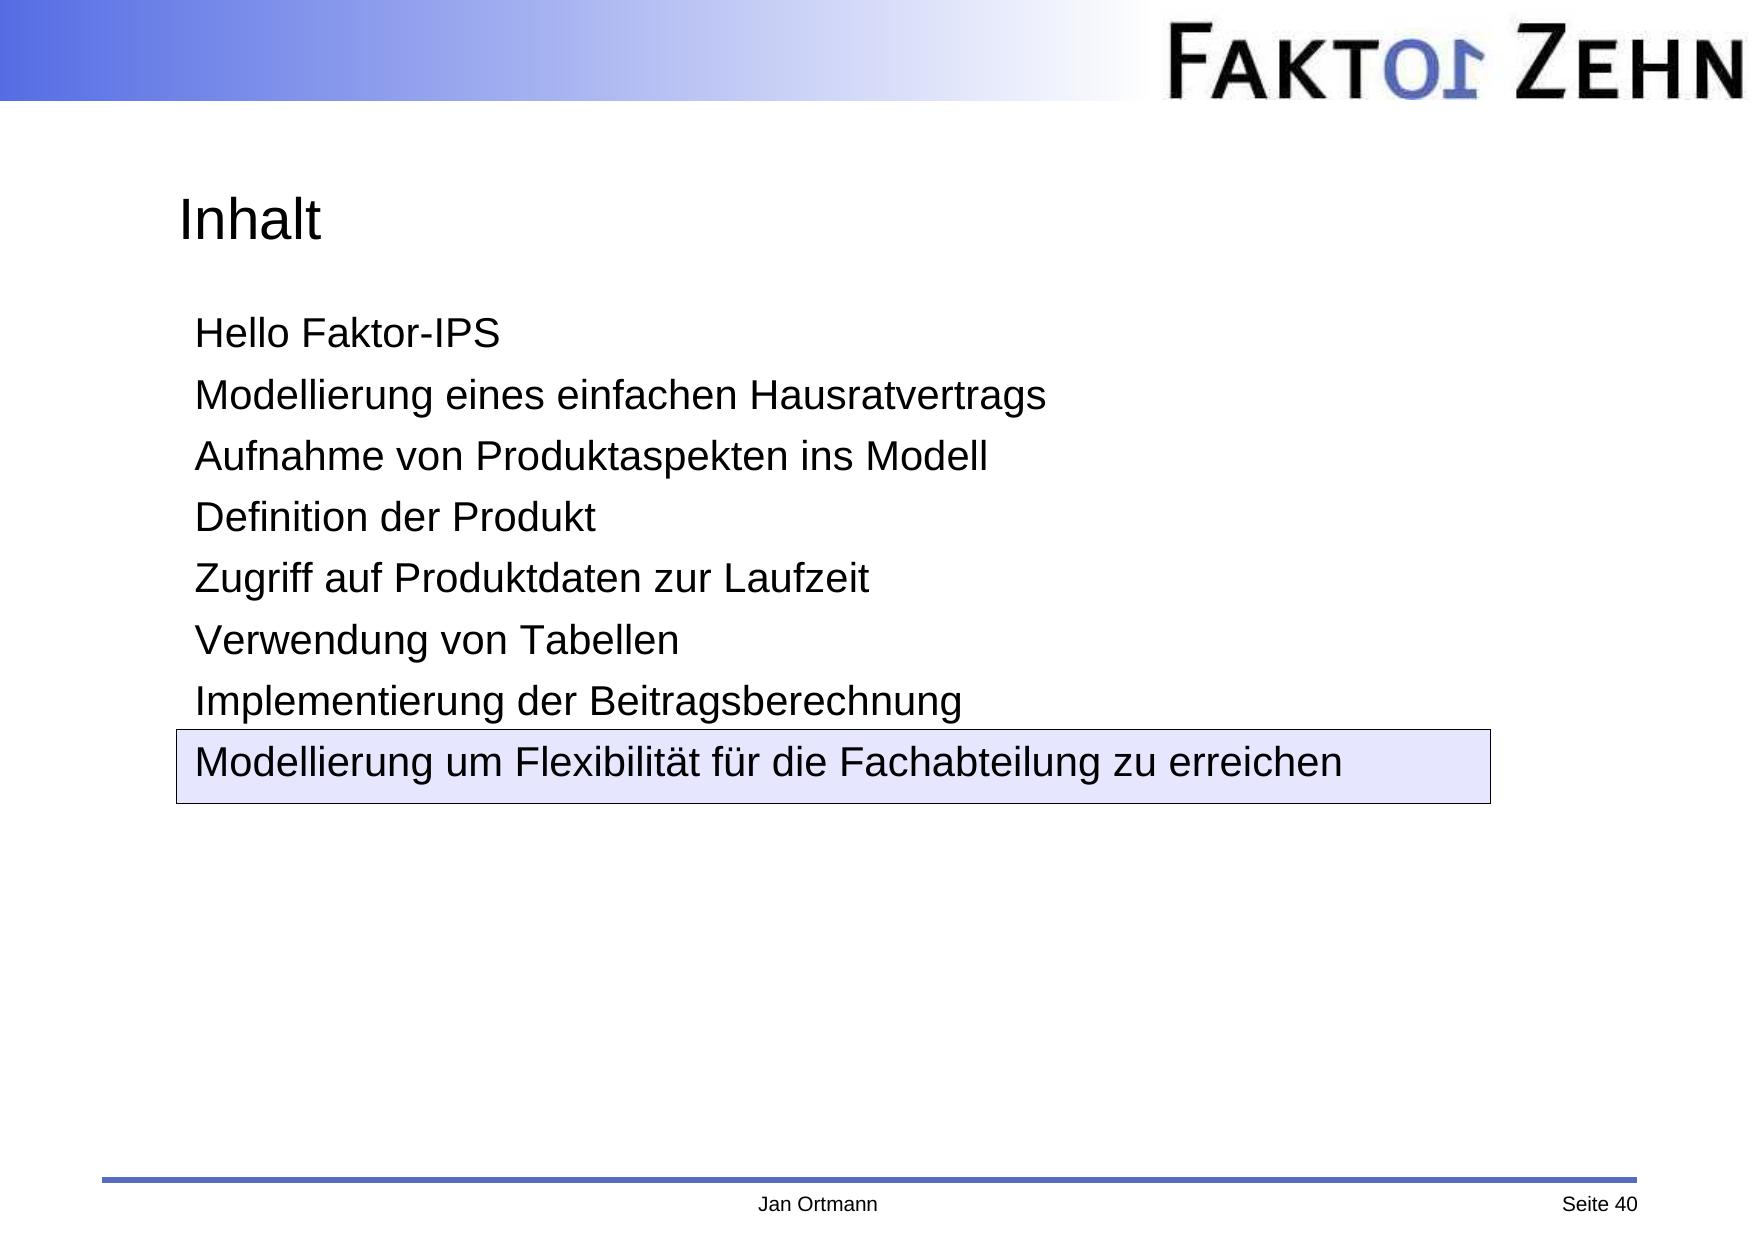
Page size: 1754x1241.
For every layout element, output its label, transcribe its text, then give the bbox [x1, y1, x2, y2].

list Hello Faktor-IPS Modellierung eines einfachen Hausratvertrags Aufnahme von Produktaspekten ins Modell Definition der Produkt Zugriff auf Produktdaten zur Laufzeit Verwendung von Tabellen Implementierung der Beitragsberechnung Modellierung um Flexibilität für die Fachabteilung zu erreichen [176, 310, 1574, 1078]
title Inhalt [178, 142, 1576, 296]
picture [1162, 7, 1752, 100]
